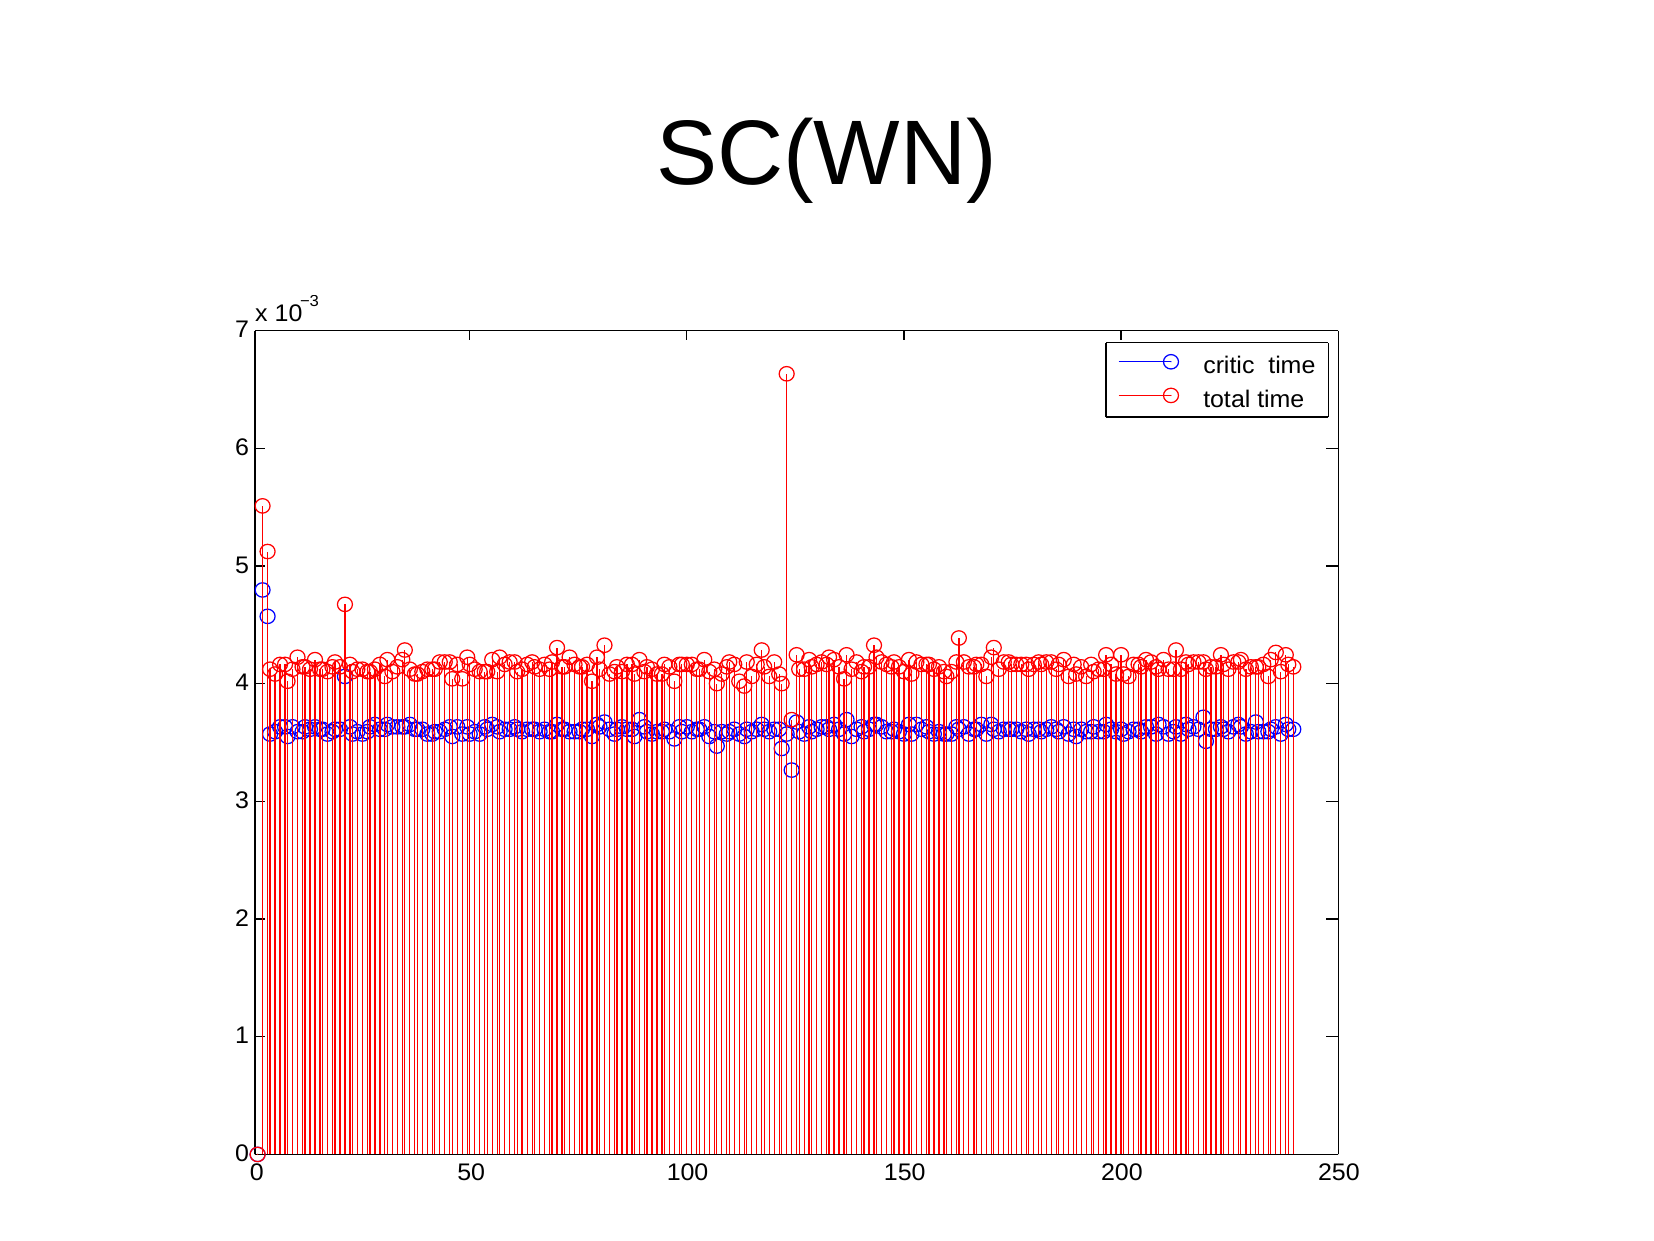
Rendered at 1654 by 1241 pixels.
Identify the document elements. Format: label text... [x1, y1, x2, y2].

title SC(WN) [82, 49, 1571, 257]
picture [236, 295, 1359, 1182]
